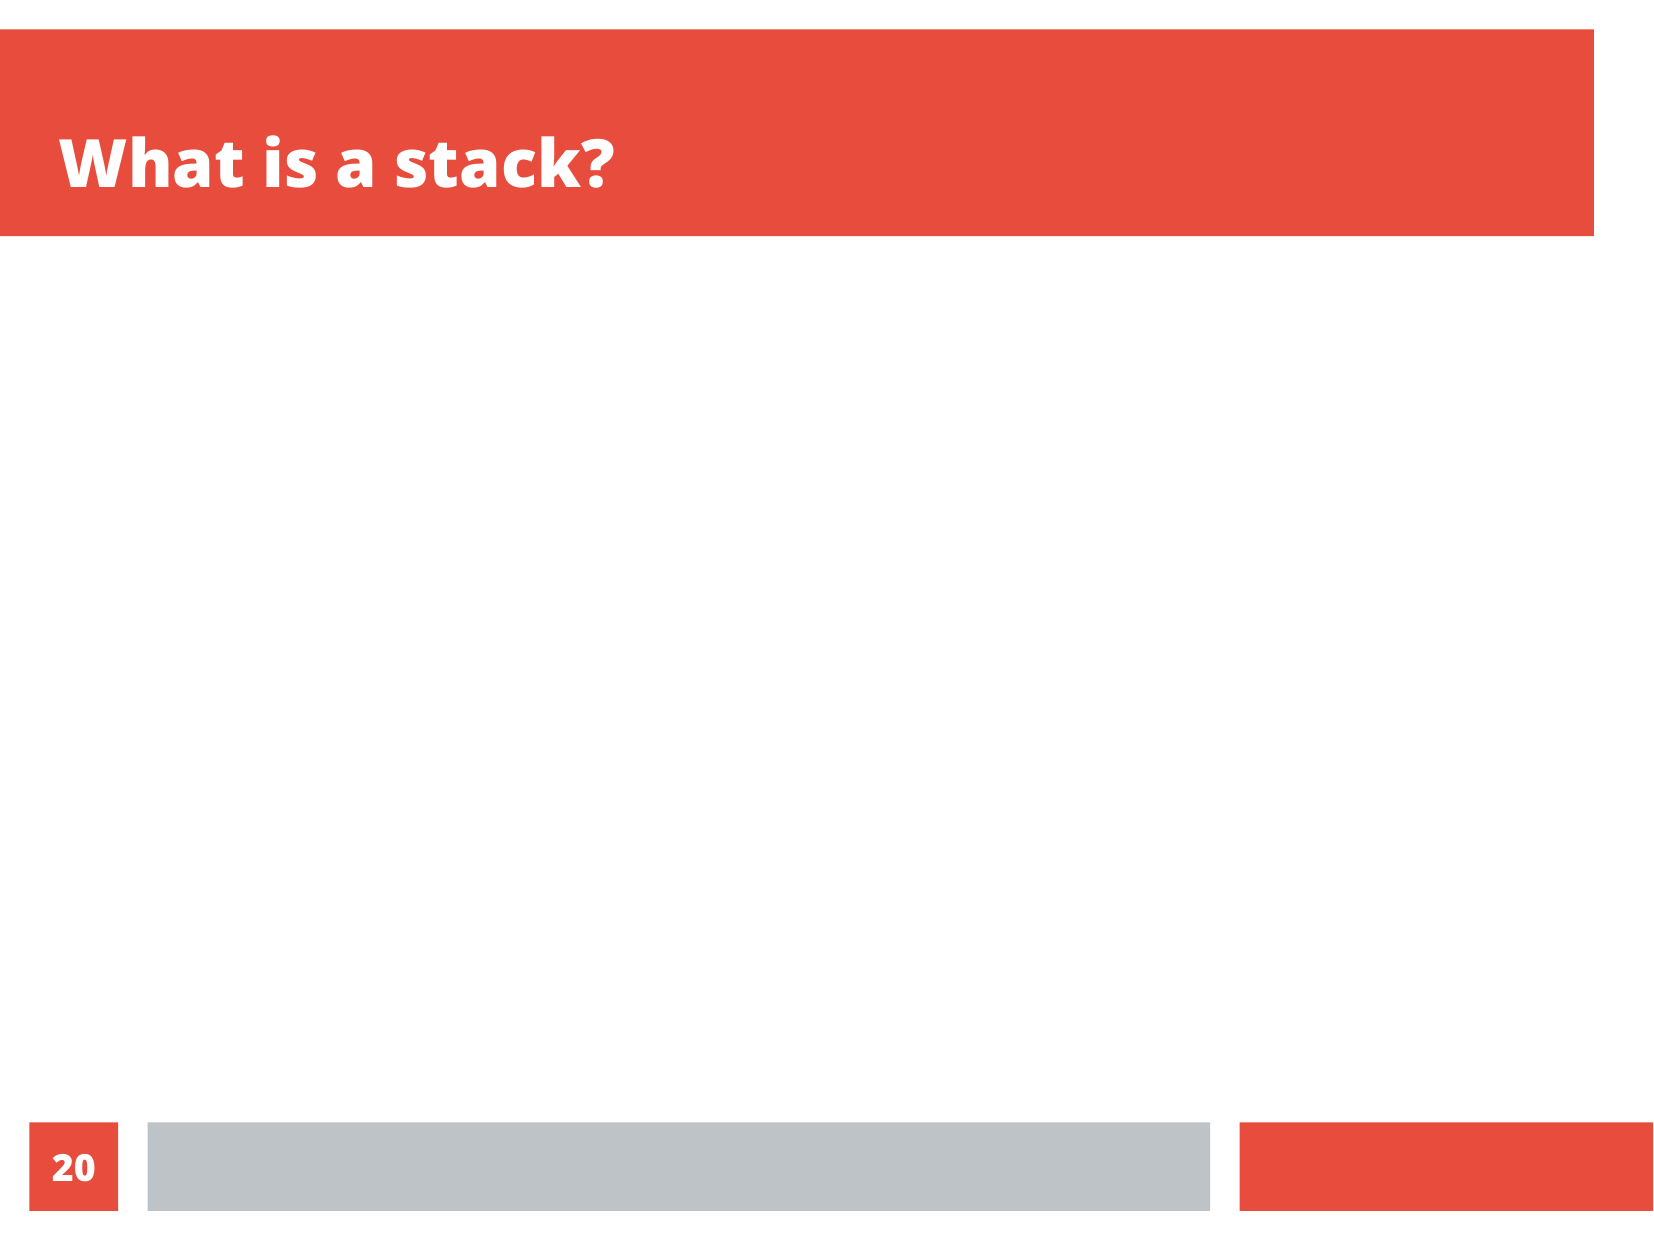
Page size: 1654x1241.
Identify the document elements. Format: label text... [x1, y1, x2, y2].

title What is a stack? [58, 59, 1594, 207]
